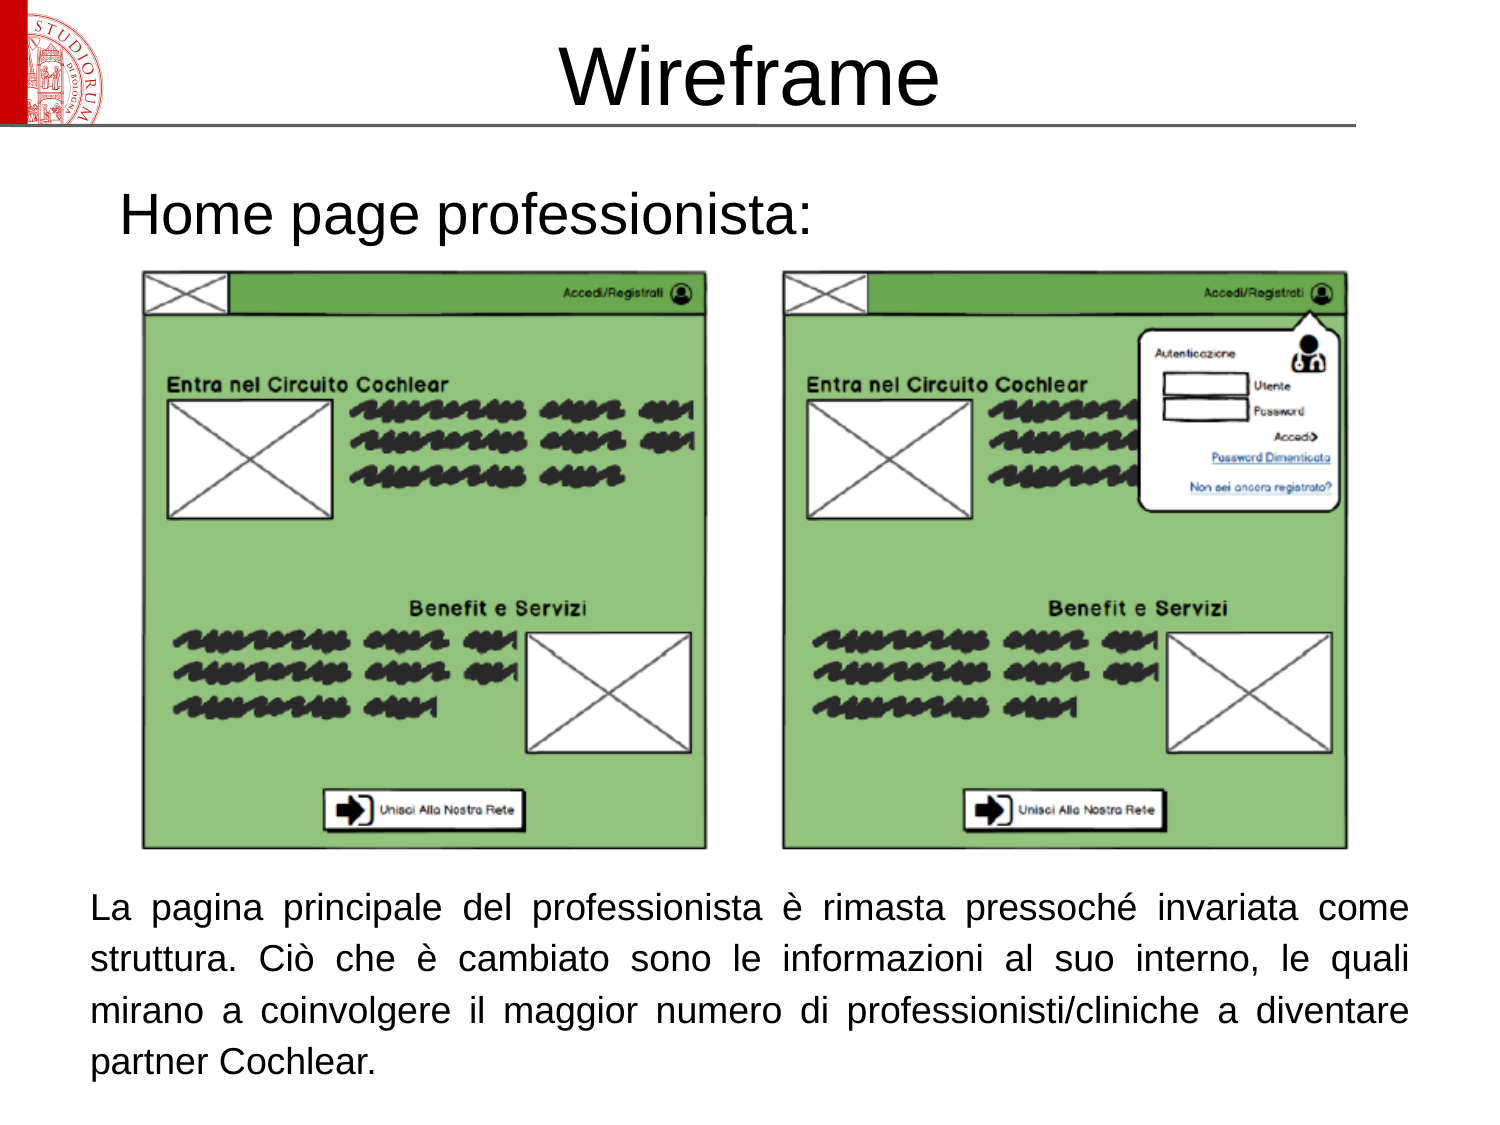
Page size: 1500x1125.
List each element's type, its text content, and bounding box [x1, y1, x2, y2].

list Home page professionista: La pagina principale del professionista è rimasta pressoché invariata come struttura. Ciò che è cambiato sono le informazioni al suo interno, le quali mirano a coinvolgere il maggior numero di professionisti/cliniche a diventare partner Cochlear. [75, 160, 1425, 1005]
title Wireframe [75, 7, 1425, 114]
picture [140, 263, 1360, 862]
picture [28, 11, 107, 123]
